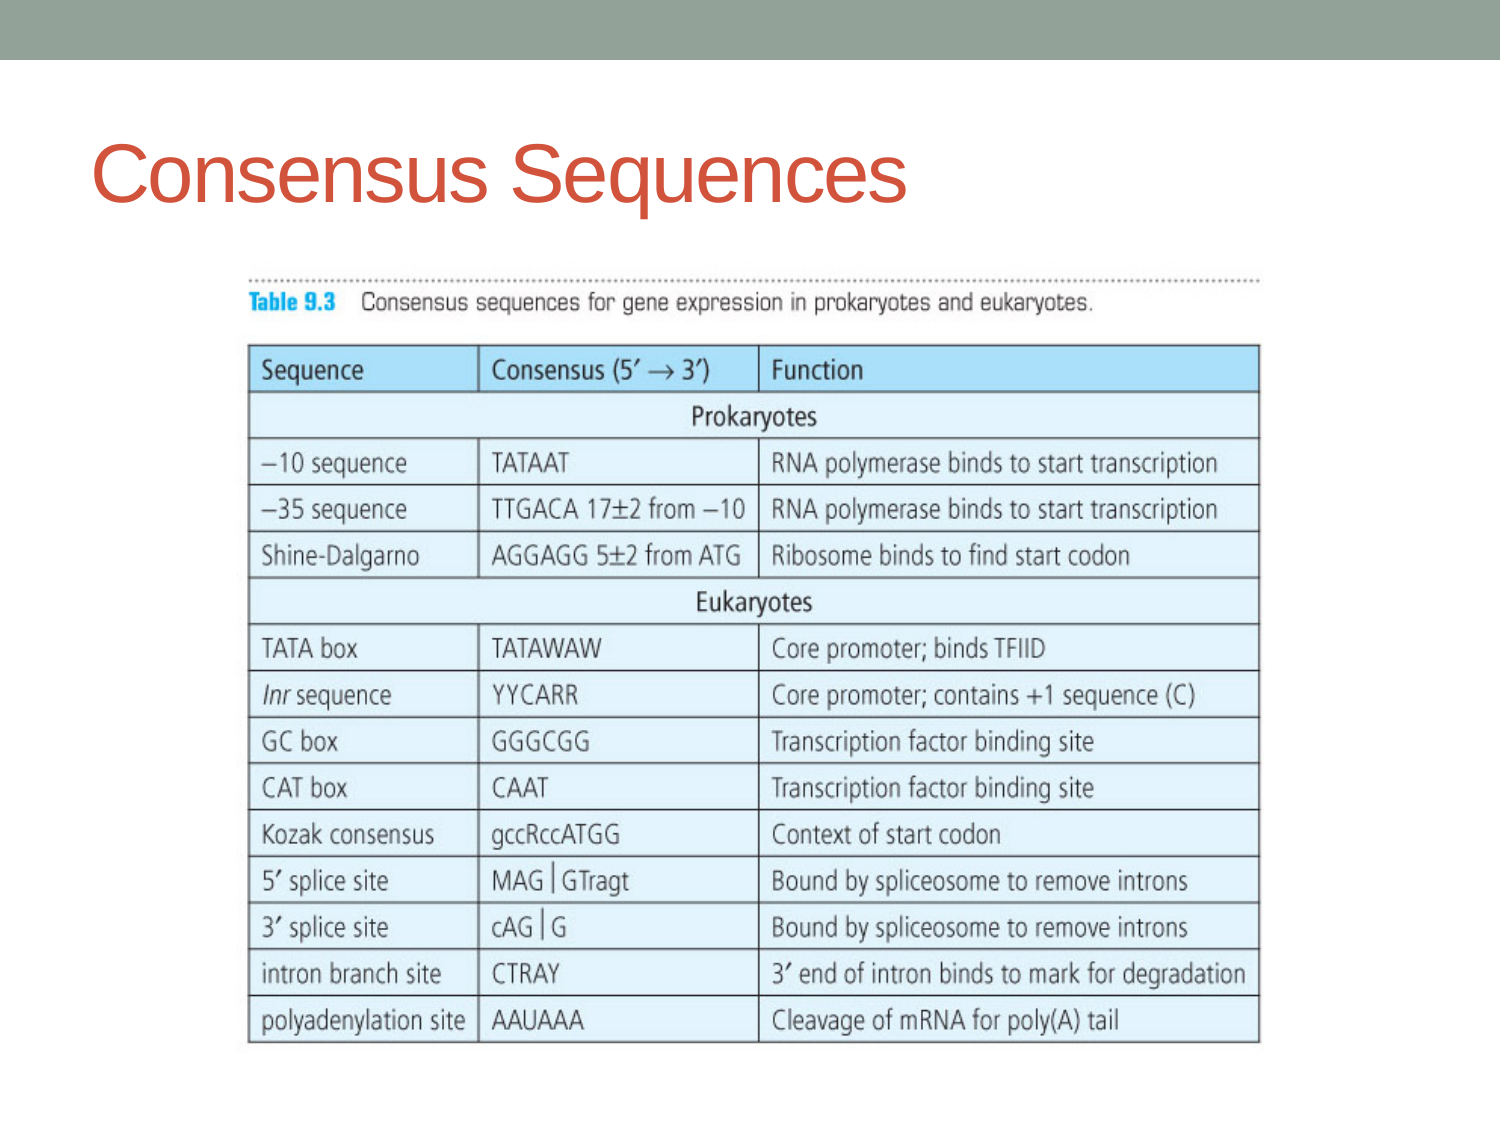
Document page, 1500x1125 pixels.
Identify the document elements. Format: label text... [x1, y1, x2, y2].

picture [75, 262, 1425, 1063]
title Consensus Sequences [75, 87, 1425, 250]
